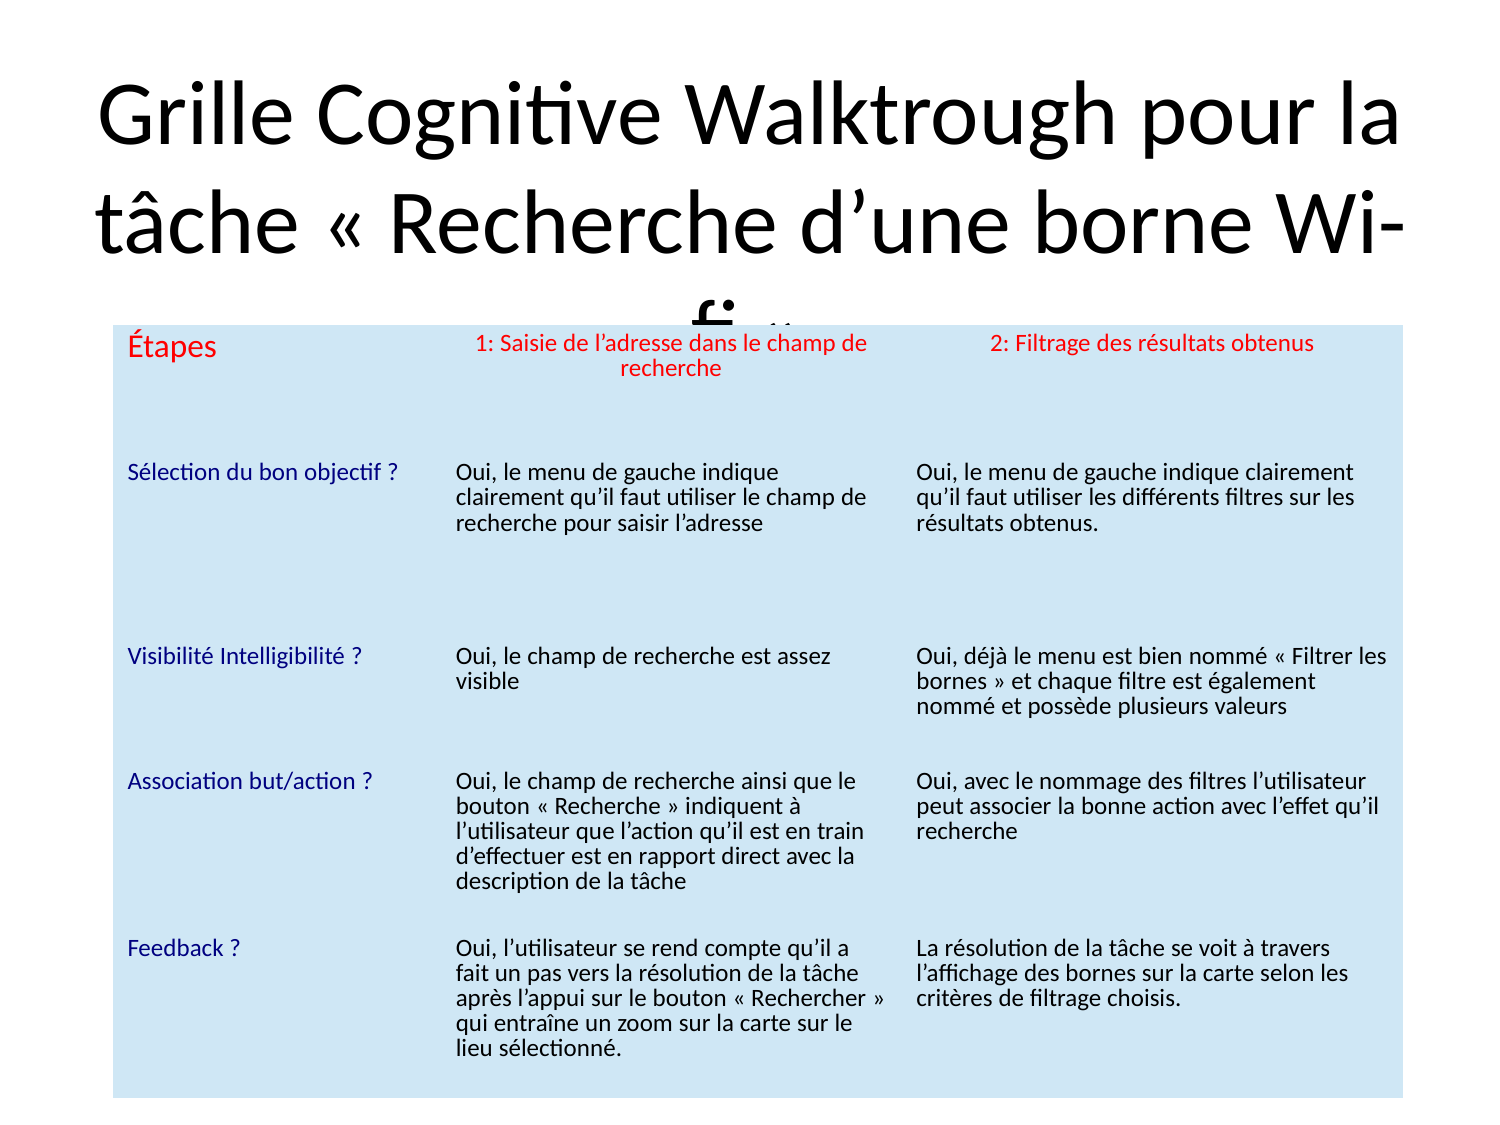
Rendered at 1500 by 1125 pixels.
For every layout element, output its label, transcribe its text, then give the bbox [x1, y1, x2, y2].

table_cell Oui, déjà le menu est bien nommé « Filtrer les bornes » et chaque filtre est également nommé et possède plusieurs valeurs [901, 639, 1403, 763]
table_cell Oui, le champ de recherche est assez visible [441, 639, 901, 763]
table_cell Oui, le champ de recherche ainsi que le bouton « Recherche » indiquent à l’utilisateur que l’action qu’il est en train d’effectuer est en rapport direct avec la description de la tâche [441, 763, 901, 930]
title Grille Cognitive Walktrough pour la tâche « Recherche d’une borne Wi-fi » [75, 45, 1425, 233]
table_cell Sélection du bon objectif ? [113, 455, 441, 639]
table_cell Oui, le menu de gauche indique clairement qu’il faut utiliser le champ de recherche pour saisir l’adresse [441, 455, 901, 639]
table_cell Association but/action ? [113, 763, 441, 930]
table_cell Oui, avec le nommage des filtres l’utilisateur peut associer la bonne action avec l’effet qu’il recherche [901, 763, 1403, 930]
table_cell La résolution de la tâche se voit à travers l’affichage des bornes sur la carte selon les critères de filtrage choisis. [901, 930, 1403, 1098]
table_header 2: Filtrage des résultats obtenus [901, 325, 1403, 455]
table_cell Oui, le menu de gauche indique clairement qu’il faut utiliser les différents filtres sur les résultats obtenus. [901, 455, 1403, 639]
table_cell Visibilité Intelligibilité ? [113, 639, 441, 763]
table_cell Feedback ? [113, 930, 441, 1098]
table_header 1: Saisie de l’adresse dans le champ de recherche [441, 325, 901, 455]
slide_number <numéro> [1074, 1042, 1425, 1103]
table_header Étapes [113, 325, 441, 455]
table_cell Oui, l’utilisateur se rend compte qu’il a fait un pas vers la résolution de la tâche après l’appui sur le bouton « Rechercher » qui entraîne un zoom sur la carte sur le lieu sélectionné. [441, 930, 901, 1098]
